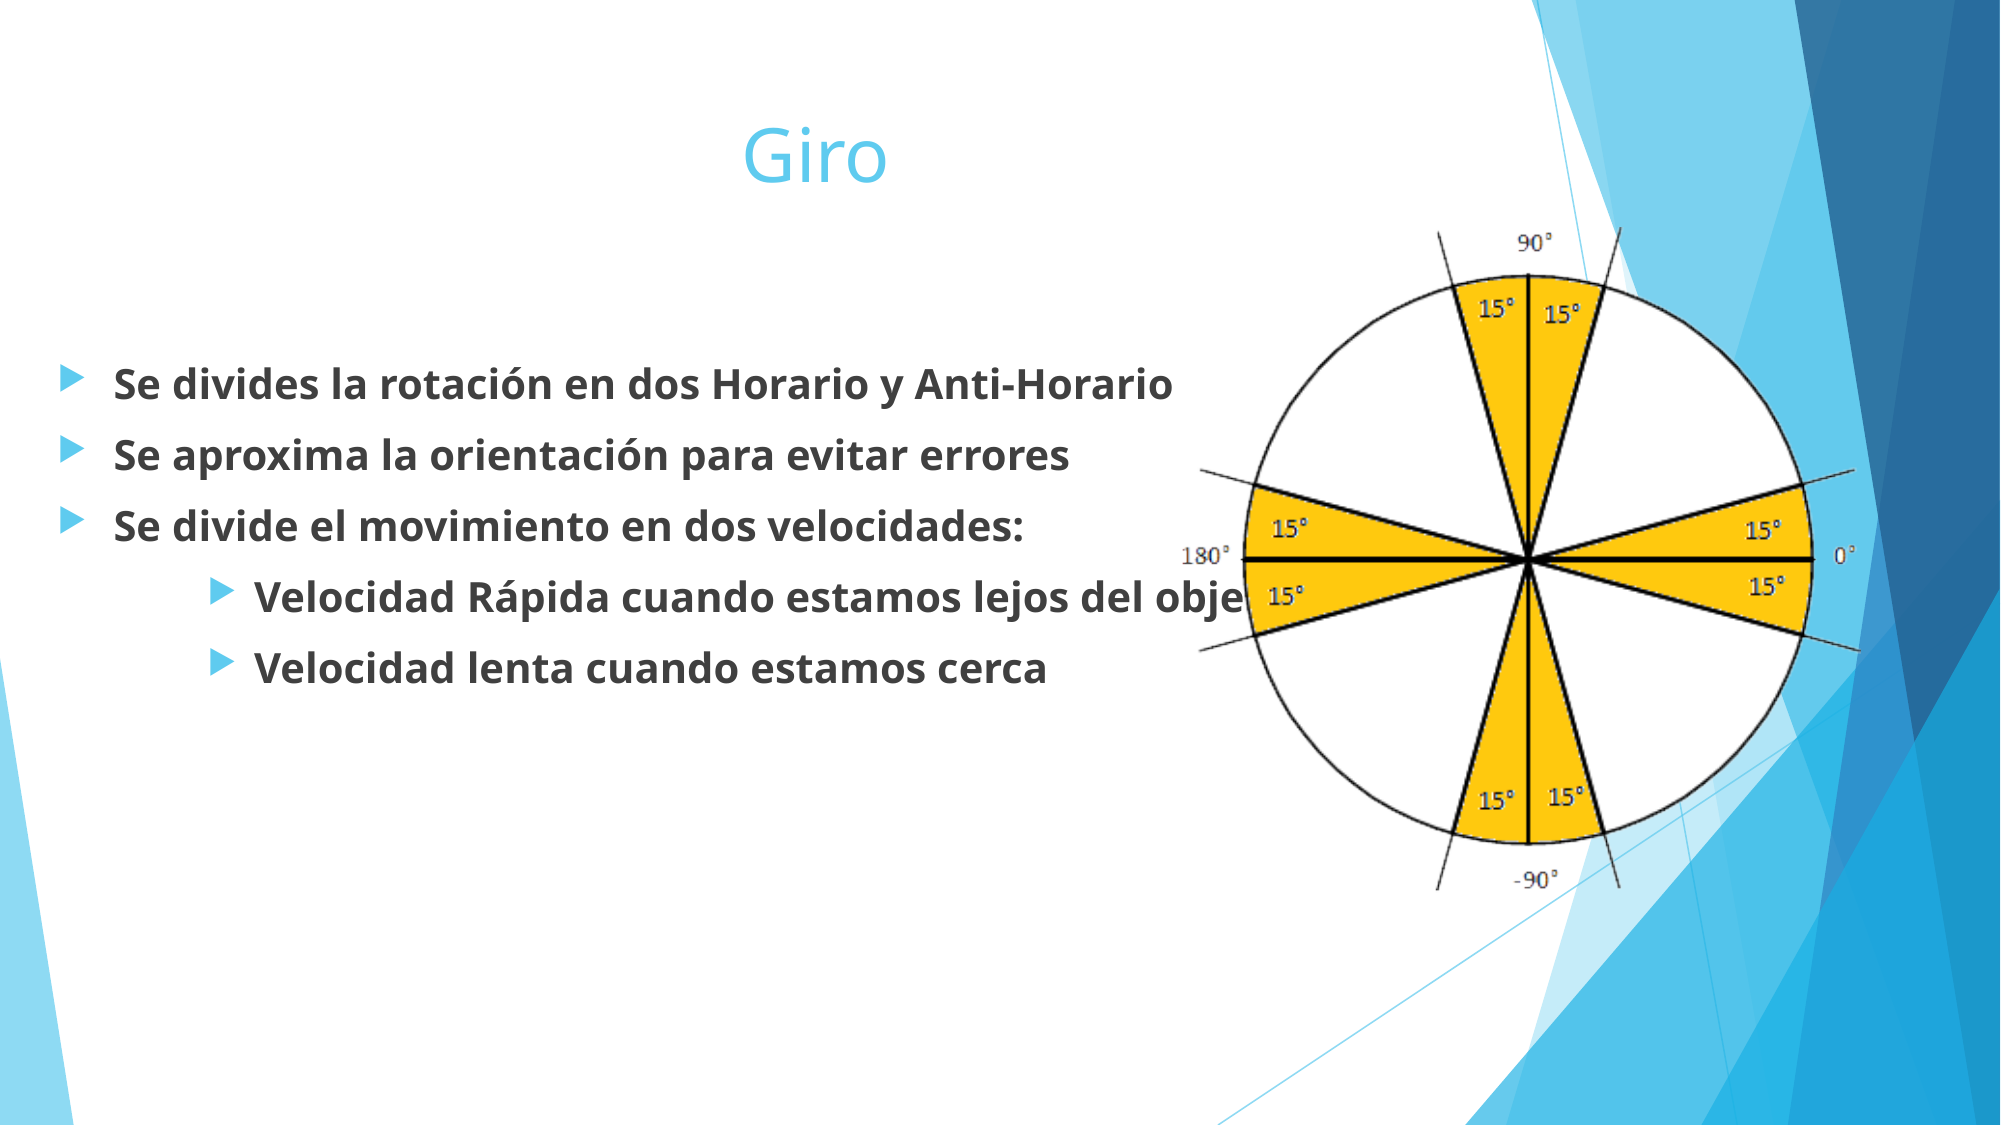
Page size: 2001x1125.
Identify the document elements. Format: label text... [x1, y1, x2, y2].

picture [1181, 227, 1861, 893]
list Se divides la rotación en dos Horario y Anti-Horario Se aproxima la orientación para evitar errores Se divide el movimiento en dos velocidades: Velocidad Rápida cuando estamos lejos del objetivo Velocidad lenta cuando estamos cerca [42, 350, 1453, 987]
title Giro [111, 99, 1522, 317]
